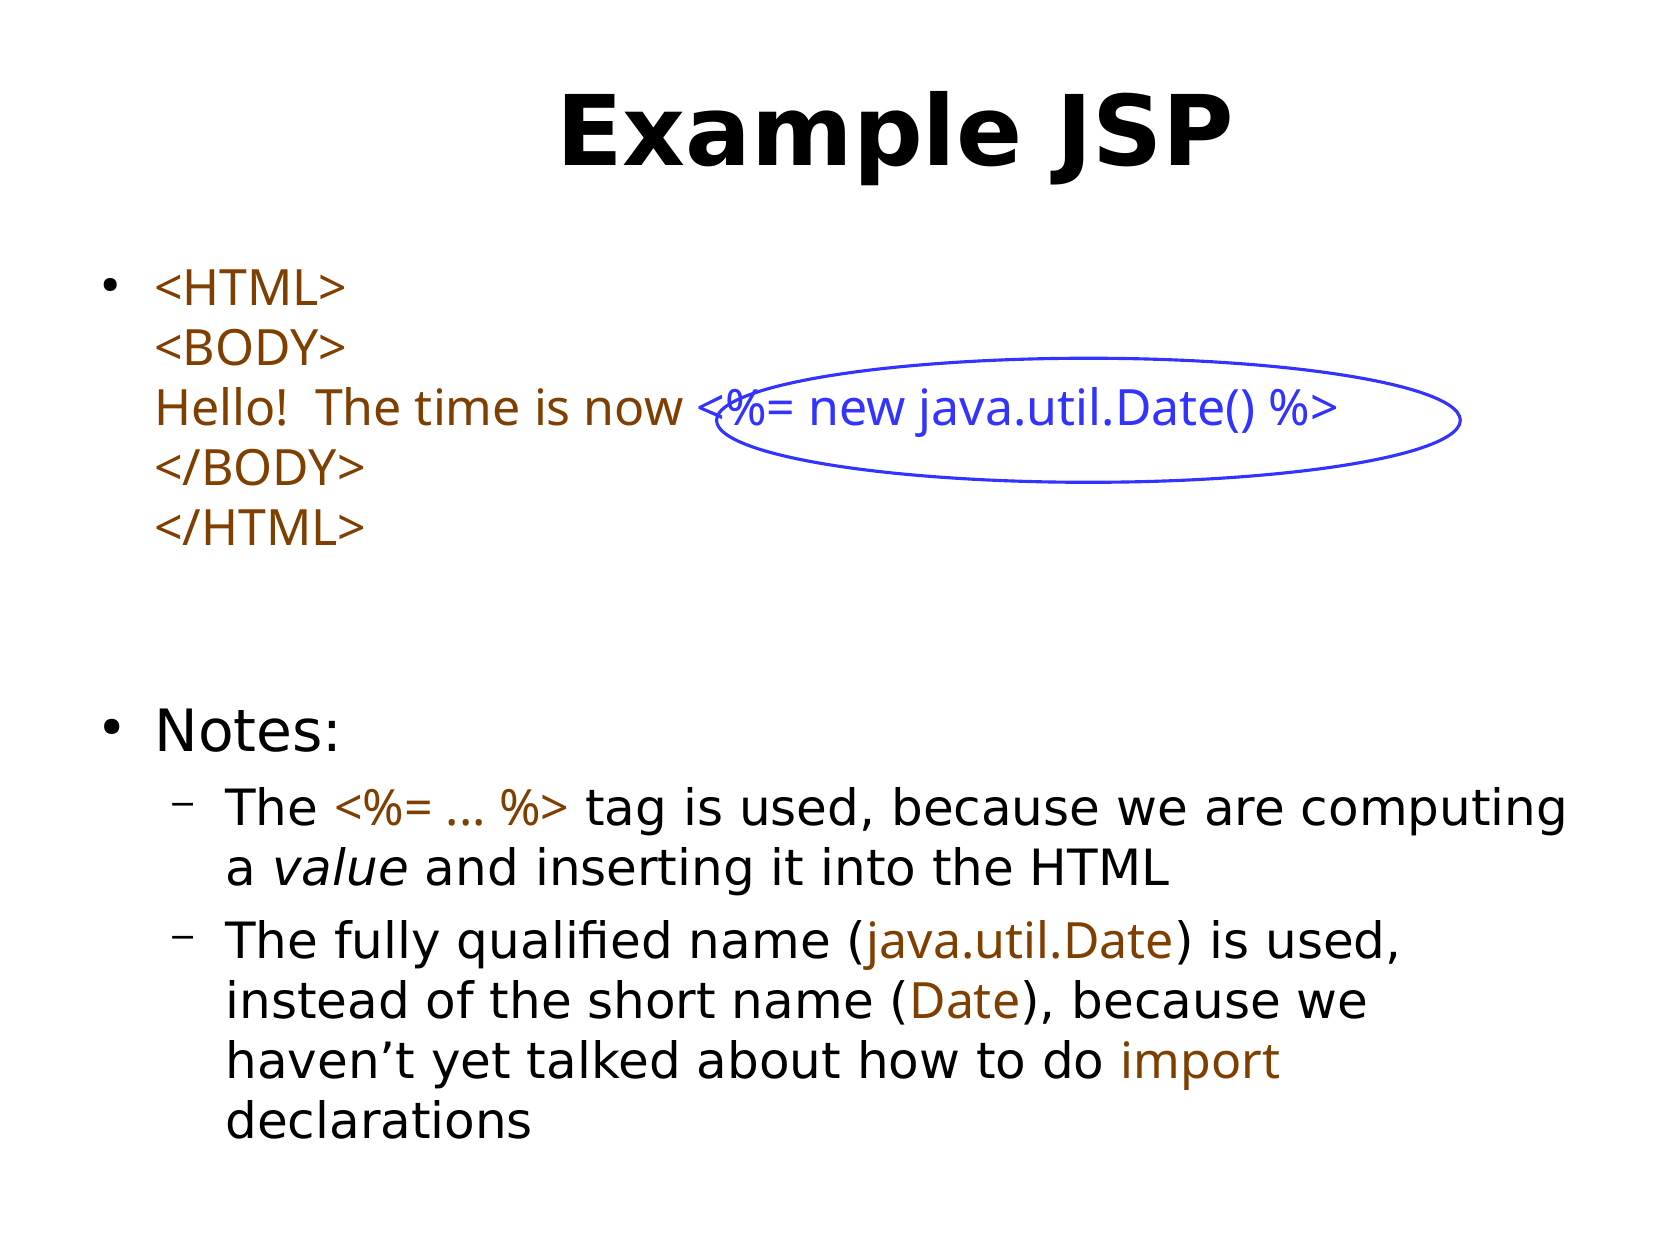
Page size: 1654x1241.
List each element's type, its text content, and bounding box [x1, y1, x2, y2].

list Notes: The <%= ... %> tag is used, because we are computing a value and inserting it into the HTML The fully qualified name (java.util.Date) is used, instead of the short name (Date), because we haven’t yet talked about how to do import declarations [68, 685, 1589, 1199]
title Example JSP [220, 41, 1571, 193]
list <HTML> <BODY> Hello! The time is now <%= new java.util.Date() %> </BODY> </HTML> [68, 248, 1620, 701]
